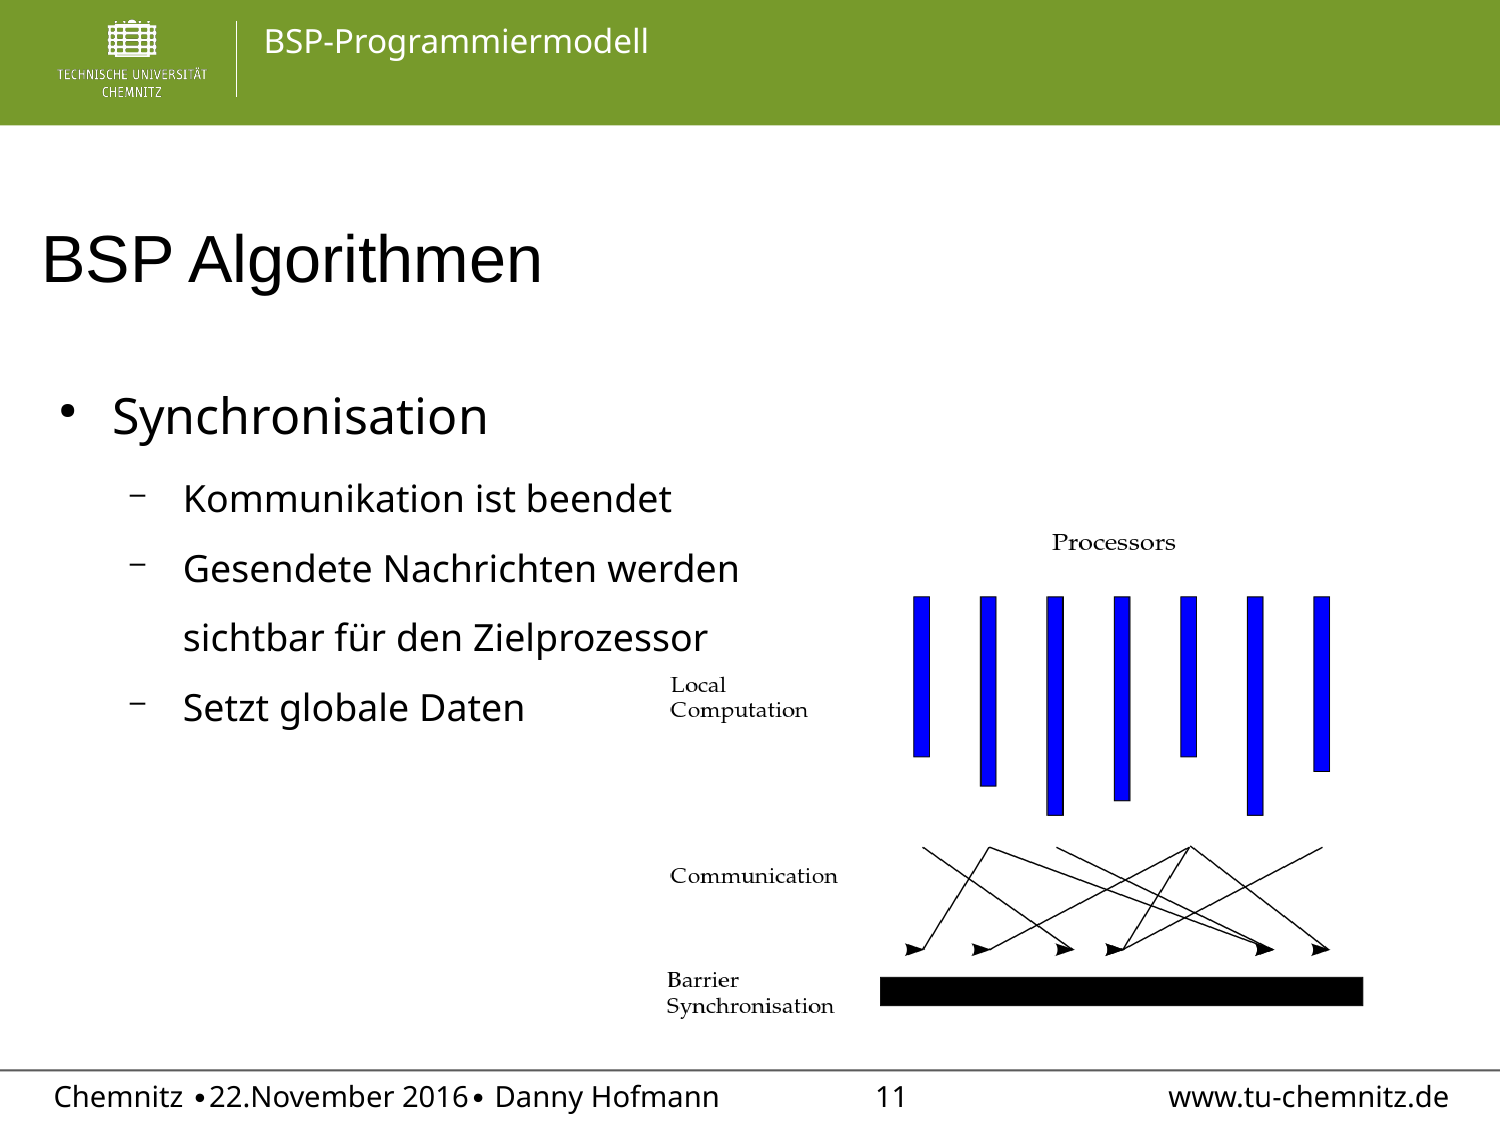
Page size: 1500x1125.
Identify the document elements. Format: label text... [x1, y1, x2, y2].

picture [614, 472, 1489, 1071]
picture [25, 0, 239, 130]
title BSP Algorithmen [41, 162, 1459, 362]
list Synchronisation Kommunikation ist beendet Gesendete Nachrichten werden sichtbar für den Zielprozessor Setzt globale Daten [41, 385, 1459, 1035]
